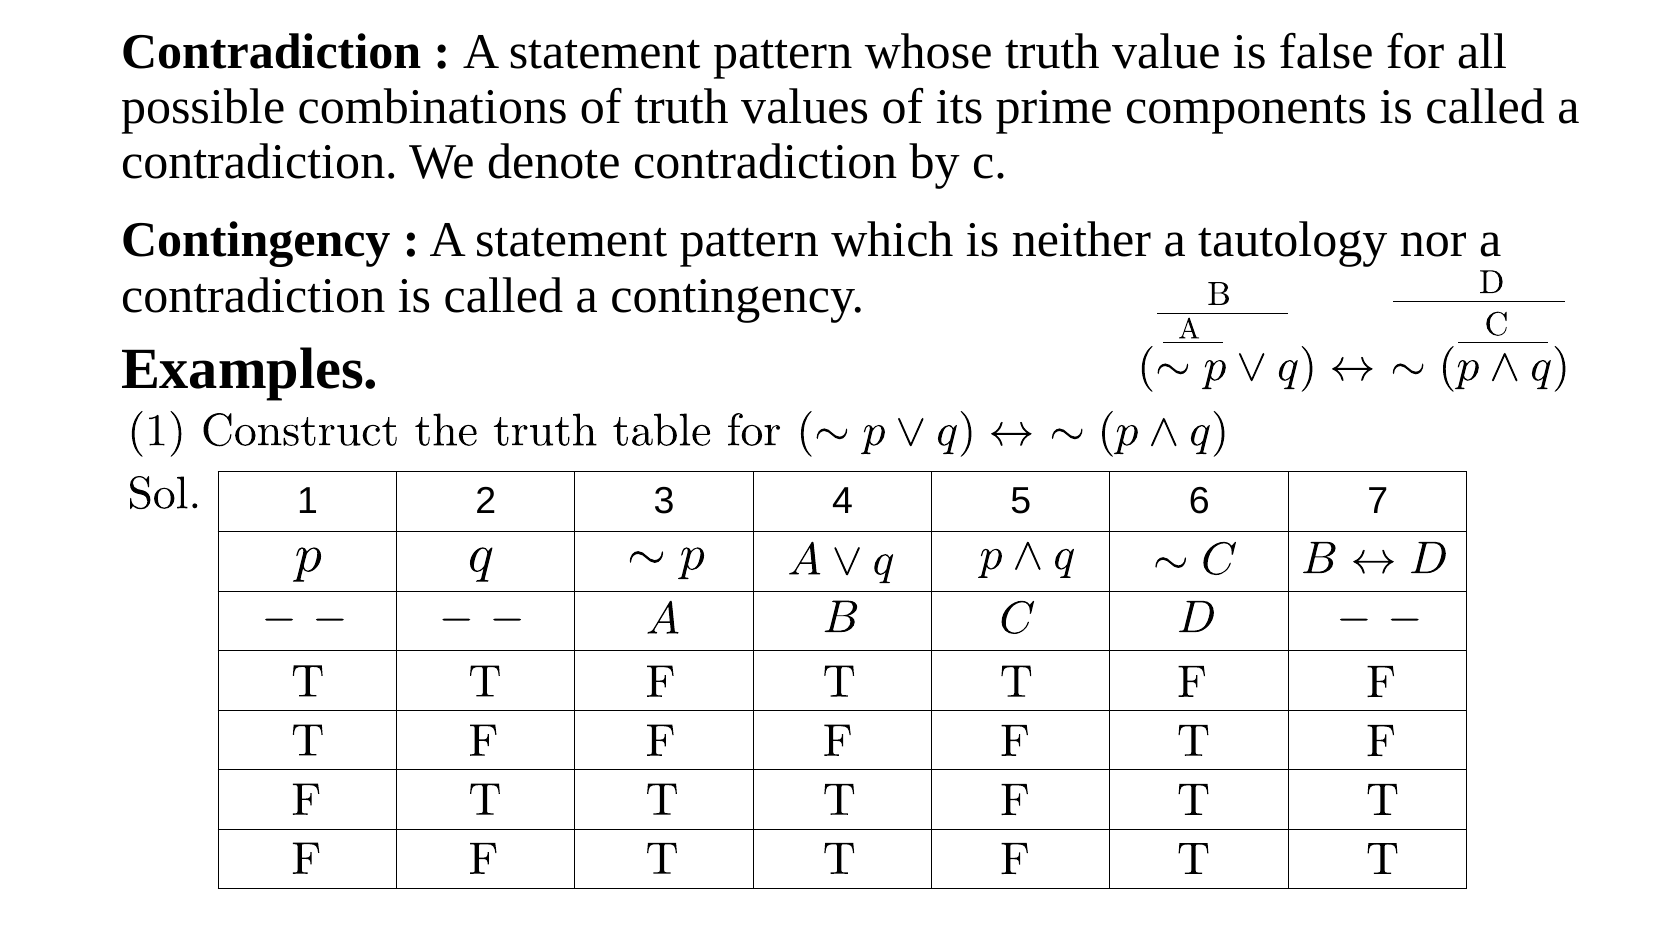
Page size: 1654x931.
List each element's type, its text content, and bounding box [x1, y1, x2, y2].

text_box [1178, 600, 1214, 633]
text_box [292, 547, 322, 582]
text_box [824, 724, 851, 756]
table_cell [575, 651, 753, 710]
text_box [978, 541, 1074, 578]
table_cell [1110, 592, 1288, 650]
table_header 1 [219, 472, 396, 531]
table_header 6 [1110, 472, 1288, 531]
text_box [1486, 311, 1507, 336]
text_box [824, 783, 855, 815]
table_cell [932, 770, 1109, 829]
text_box [647, 724, 674, 756]
text_box [1155, 541, 1236, 576]
text_box [292, 665, 323, 697]
text_box [824, 665, 855, 697]
table_header 3 [575, 472, 753, 531]
text_box [1367, 843, 1398, 874]
table_header 5 [932, 472, 1109, 531]
text_box [1178, 783, 1209, 815]
text_box [1178, 843, 1209, 874]
table_cell [1110, 830, 1288, 888]
table_cell [219, 711, 396, 769]
table_cell [219, 592, 396, 650]
text_box [1001, 600, 1035, 635]
table_cell [219, 830, 396, 888]
table_cell [397, 532, 574, 591]
text_box [1179, 317, 1200, 339]
text_box [647, 783, 677, 815]
table_cell [754, 592, 931, 650]
table_cell [575, 711, 753, 769]
table_cell [754, 532, 931, 591]
table_cell [1289, 592, 1466, 650]
text_box [1178, 665, 1206, 697]
table_cell [754, 651, 931, 710]
text_box [1302, 541, 1446, 574]
text_box [824, 842, 855, 874]
table_header 4 [754, 472, 931, 531]
table_cell [932, 532, 1109, 591]
text_box [263, 618, 344, 629]
table_cell [397, 830, 574, 888]
text_box [440, 618, 522, 629]
text_box [1001, 724, 1028, 756]
text_box [1480, 270, 1503, 294]
text_box [1139, 346, 1566, 392]
table_header 2 [397, 472, 574, 531]
table_cell [1110, 770, 1288, 829]
table_cell [754, 770, 931, 829]
text_box [1001, 783, 1028, 816]
table_cell [575, 592, 753, 650]
table_cell [754, 830, 931, 888]
text_box [1001, 665, 1032, 697]
table_cell [1289, 651, 1466, 710]
text_box [647, 600, 679, 634]
table_cell [932, 711, 1109, 769]
text_box [470, 842, 497, 874]
table_cell [754, 711, 931, 769]
text_box [1001, 842, 1028, 875]
text_box [469, 547, 493, 582]
table_cell [397, 711, 574, 769]
table_cell [219, 770, 396, 829]
text_box [470, 783, 500, 815]
table_cell [932, 592, 1109, 650]
table_cell [219, 651, 396, 710]
text_box [788, 541, 894, 584]
table_cell [932, 651, 1109, 710]
text_box [129, 475, 198, 510]
text_box [824, 600, 858, 633]
table_cell [575, 770, 753, 829]
table_cell [1110, 532, 1288, 591]
text_box [1367, 724, 1395, 757]
table_cell [575, 830, 753, 888]
text_box [1367, 783, 1398, 815]
table_cell [1110, 711, 1288, 769]
text_box [1367, 665, 1395, 698]
table_cell [1110, 651, 1288, 710]
table_cell [1289, 532, 1466, 591]
text_box [1338, 618, 1419, 629]
table_cell [575, 532, 753, 591]
text_box [129, 410, 1225, 457]
text_box [647, 665, 674, 697]
text_box [292, 783, 320, 815]
table_cell [397, 770, 574, 829]
subtitle Contradiction : A statement pattern whose truth value is false for all possible combinations of truth values of its prime components is called a contradiction. We denote contradiction by c. Contingency : A statement pattern which is neither a tautology nor a contradiction is called a contingency. Examples. [47, 23, 1619, 917]
text_box [470, 724, 497, 756]
text_box [470, 665, 500, 697]
text_box [1208, 282, 1229, 305]
table_cell [219, 532, 396, 591]
text_box [1178, 724, 1209, 756]
table_cell [1289, 711, 1466, 769]
text_box [629, 547, 705, 580]
table_cell [1289, 830, 1466, 888]
table_cell [397, 592, 574, 650]
text_box [292, 724, 323, 756]
table_header 7 [1289, 472, 1466, 531]
table_cell [932, 830, 1109, 888]
text_box [647, 842, 677, 874]
text_box [292, 842, 320, 874]
table_cell [1289, 770, 1466, 829]
table_cell [397, 651, 574, 710]
